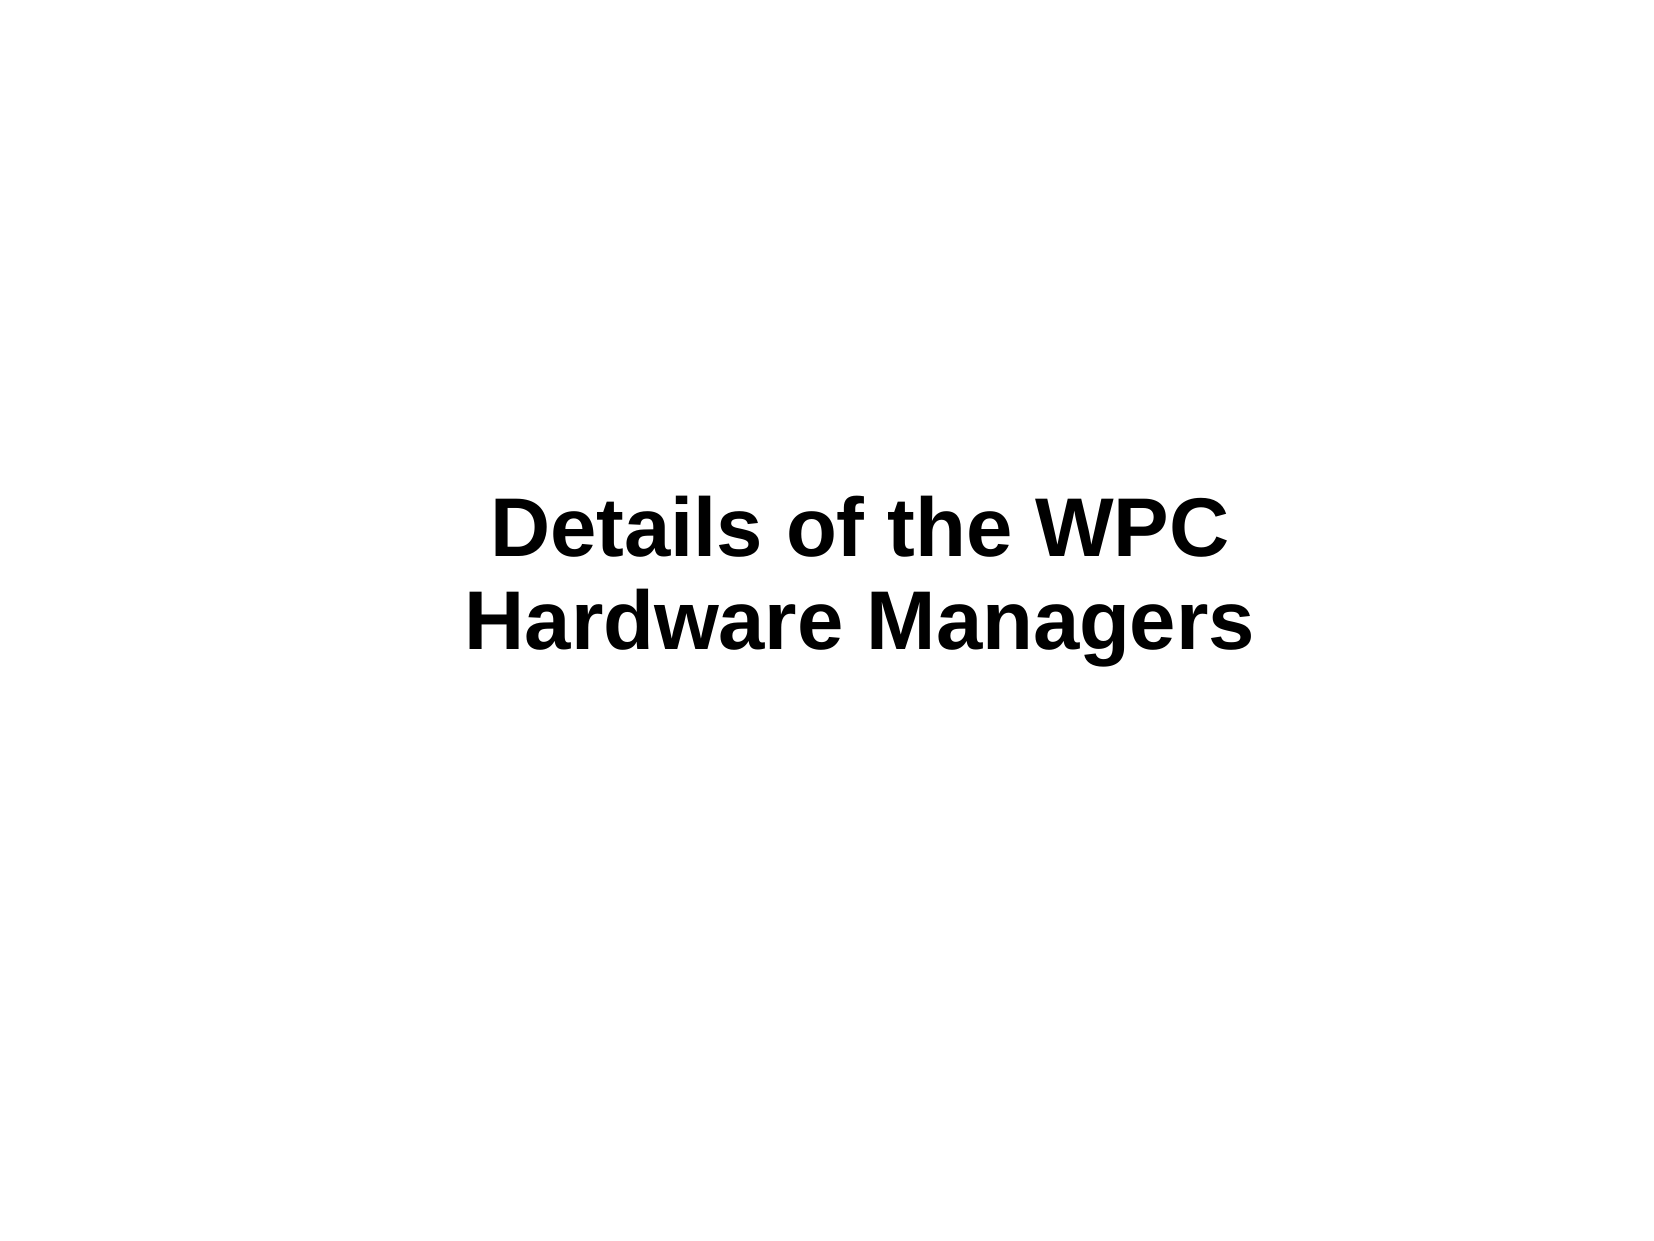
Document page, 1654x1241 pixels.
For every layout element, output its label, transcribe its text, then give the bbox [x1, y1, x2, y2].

text_box Details of the WPC Hardware Managers [450, 474, 1271, 676]
